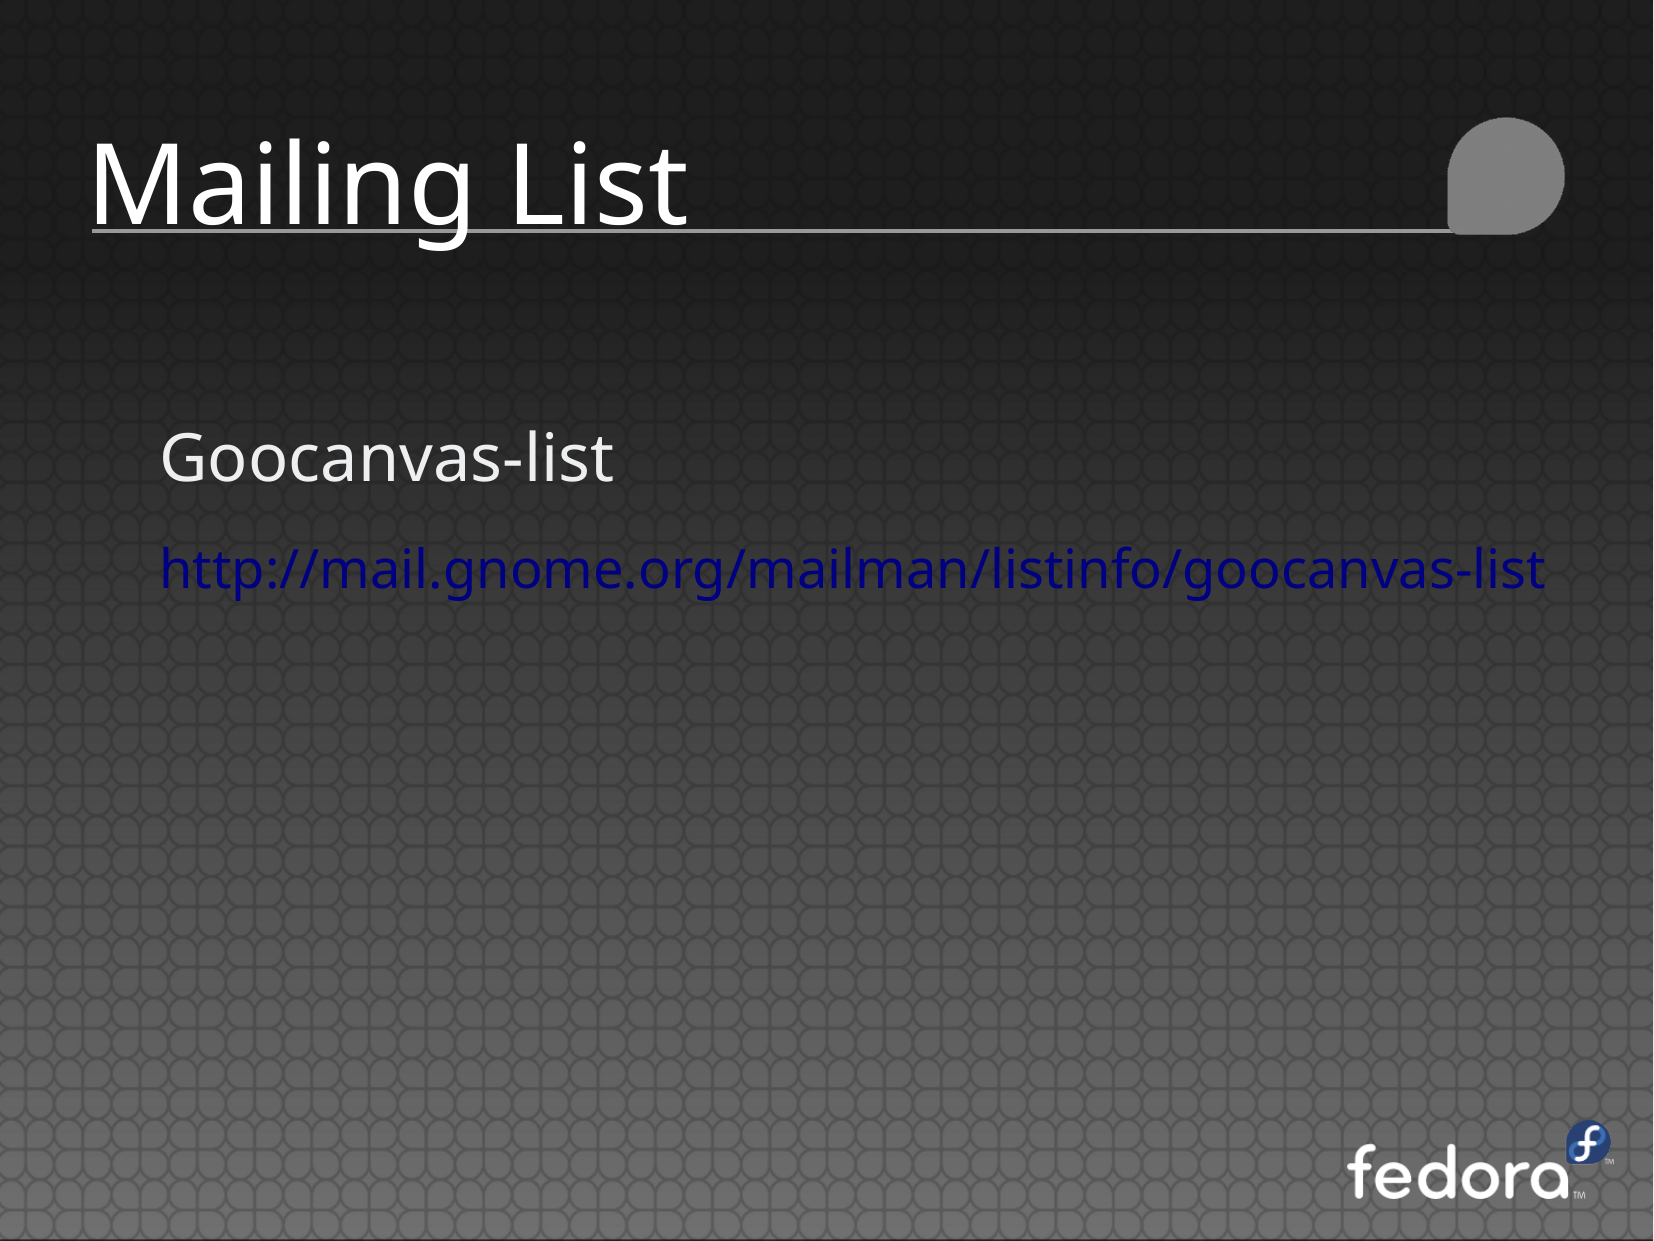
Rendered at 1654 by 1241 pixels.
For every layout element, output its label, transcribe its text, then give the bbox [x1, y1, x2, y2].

title Mailing List [86, 112, 1575, 249]
list Goocanvas-list http://mail.gnome.org/mailman/listinfo/goocanvas-list [88, 290, 1577, 1095]
picture [0, 0, 1654, 1241]
